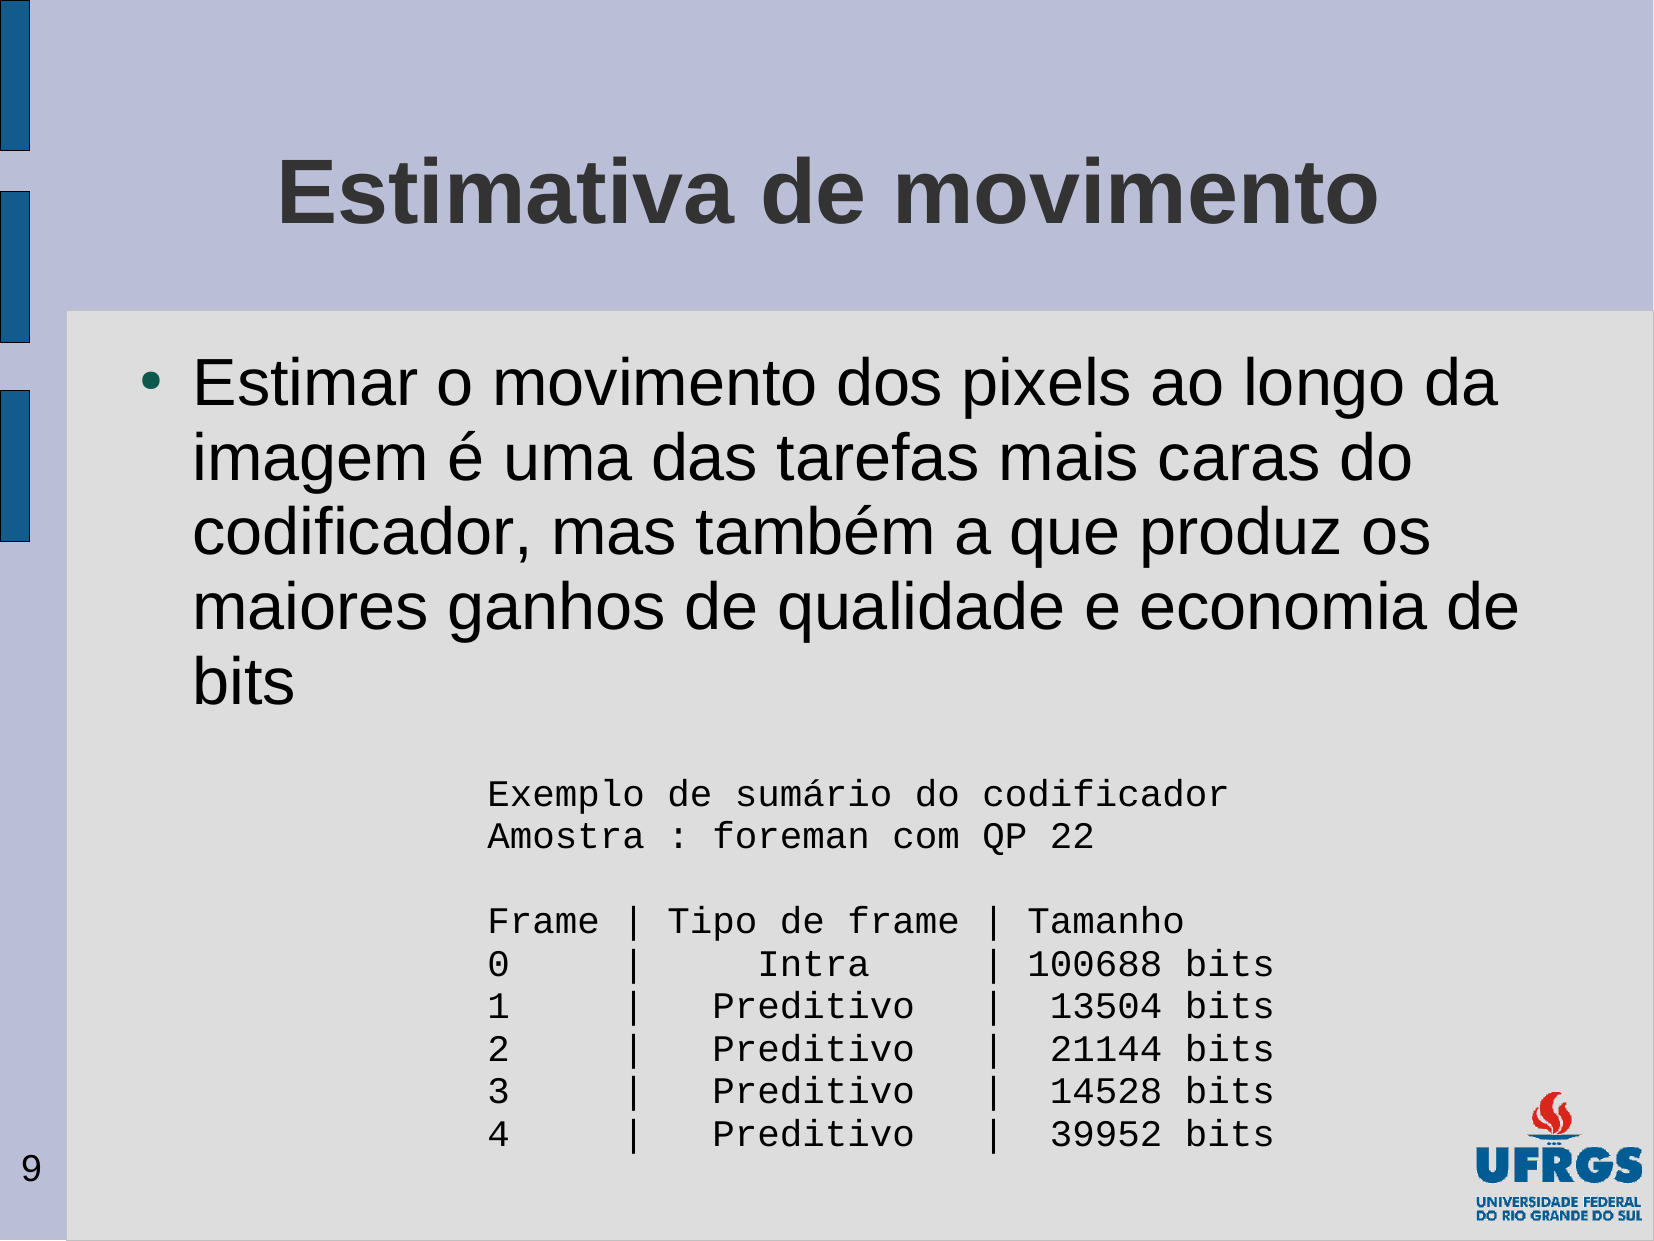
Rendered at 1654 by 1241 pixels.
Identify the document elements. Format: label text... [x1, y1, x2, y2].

list Estimar o movimento dos pixels ao longo da imagem é uma das tarefas mais caras do codificador, mas também a que produz os maiores ganhos de qualidade e economia de bits [121, 344, 1534, 1064]
title Estimativa de movimento [123, 88, 1536, 296]
text_box Exemplo de sumário do codificador Amostra : foreman com QP 22 Frame | Tipo de frame | Tamanho 0 | Intra | 100688 bits 1 | Preditivo | 13504 bits 2 | Preditivo | 21144 bits 3 | Preditivo | 14528 bits 4 | Preditivo | 39952 bits [472, 767, 1359, 1166]
picture [1476, 1092, 1642, 1221]
